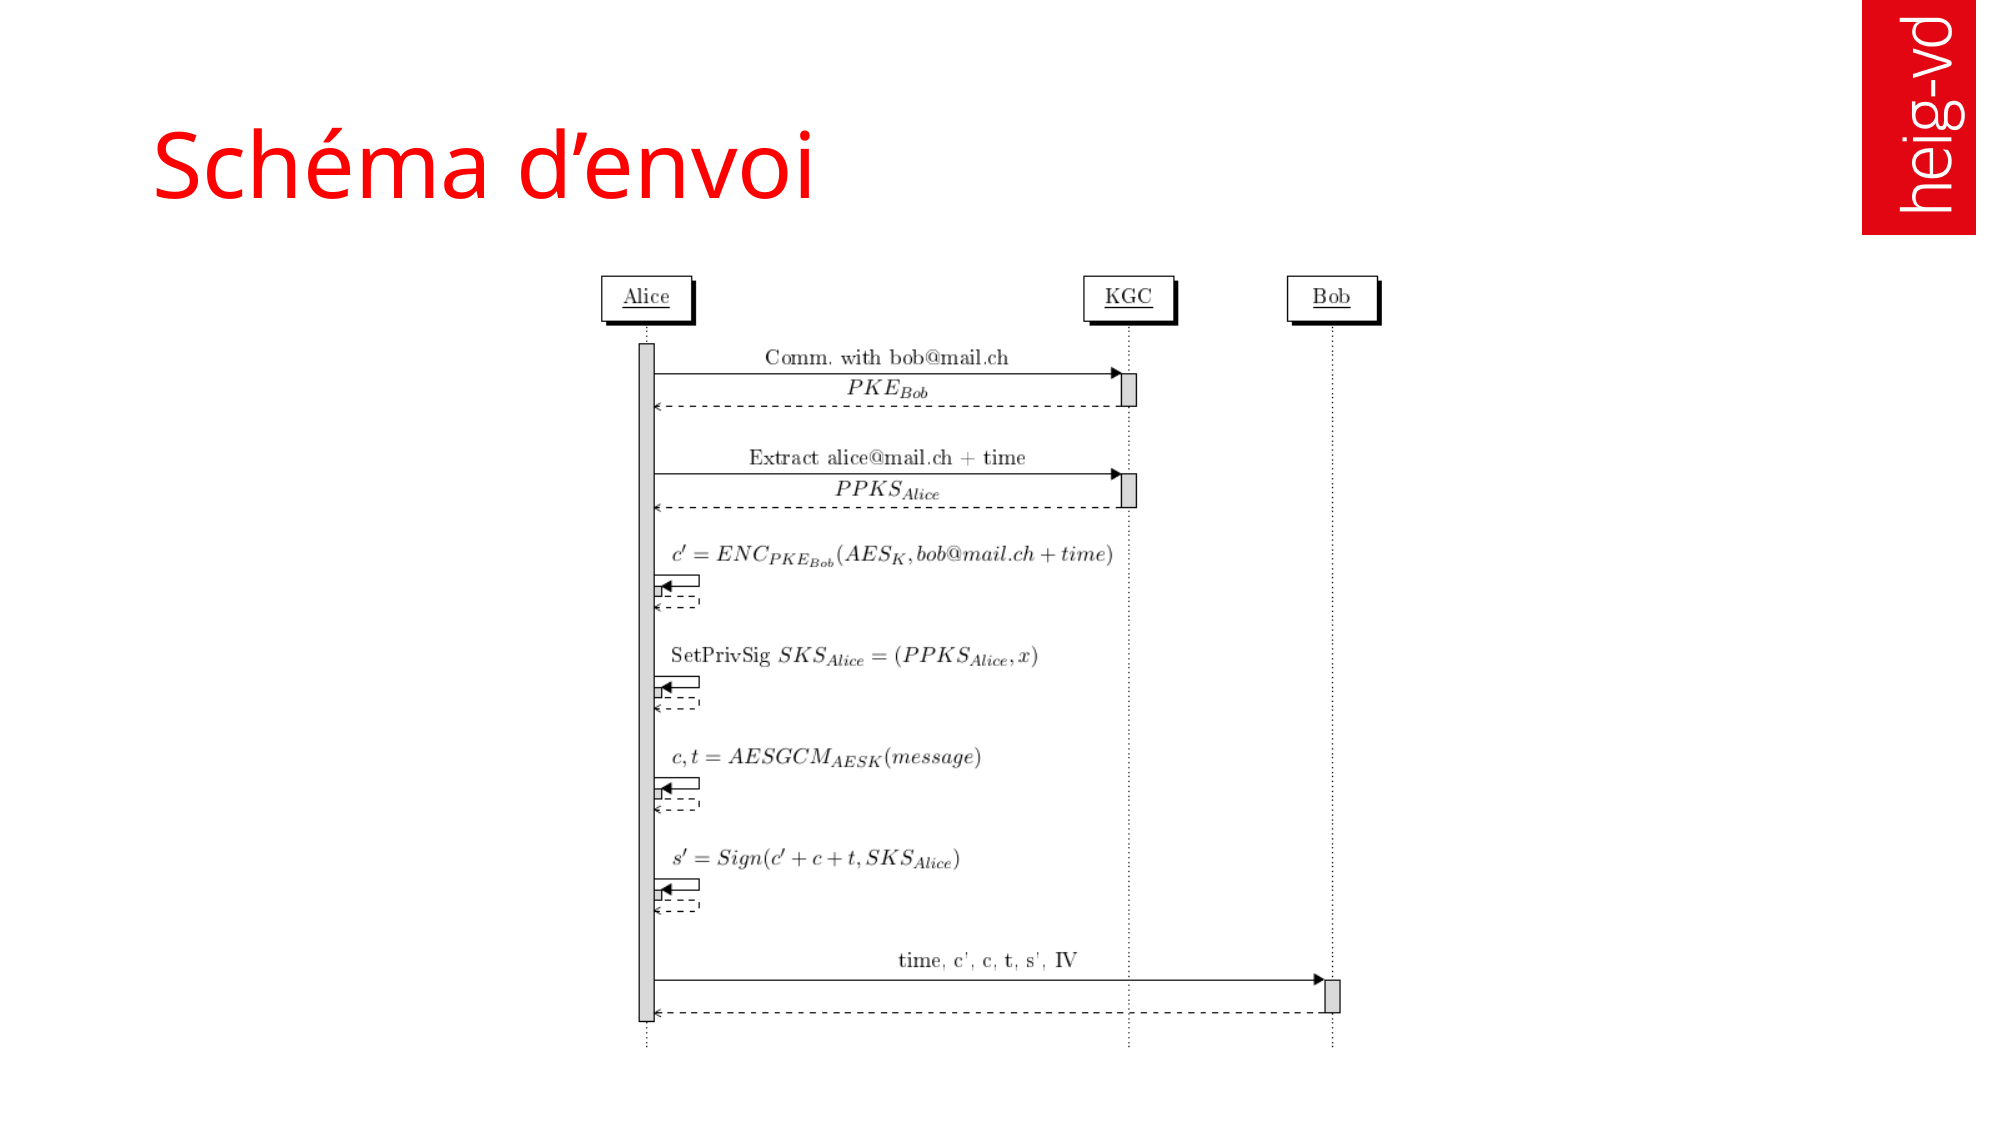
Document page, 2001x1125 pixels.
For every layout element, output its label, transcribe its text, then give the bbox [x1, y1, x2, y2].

title Schéma d’envoi [137, 59, 1863, 278]
picture [580, 262, 1392, 1066]
picture [1862, 0, 1976, 236]
